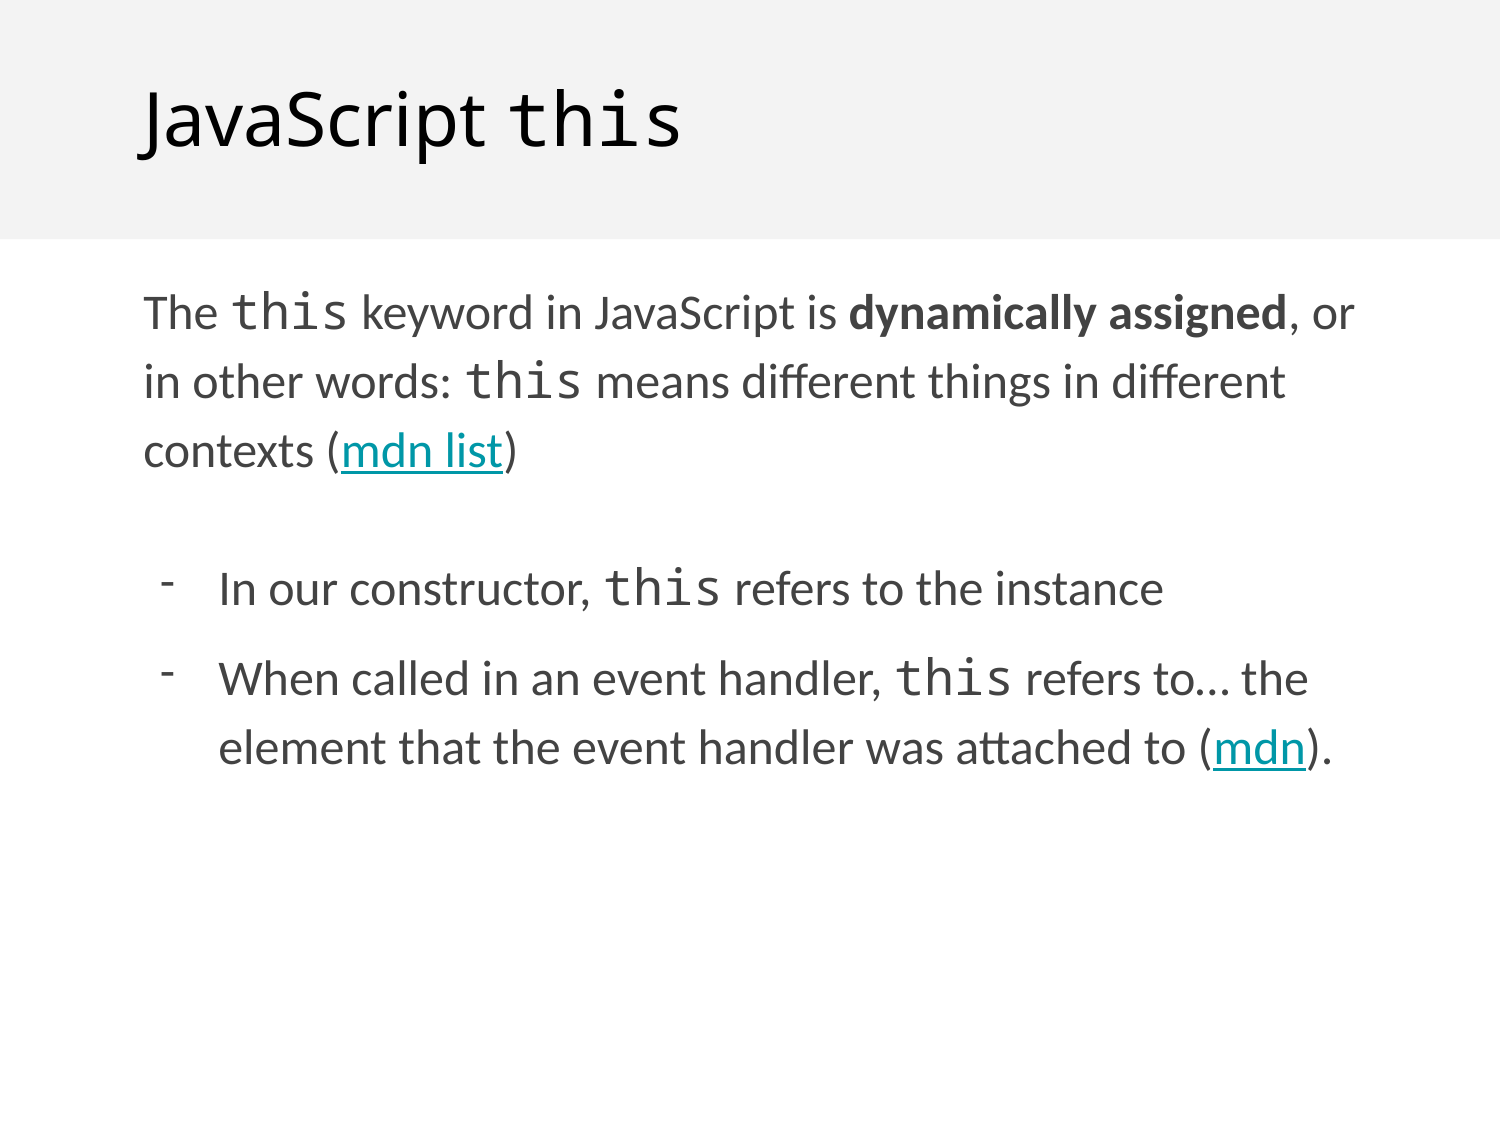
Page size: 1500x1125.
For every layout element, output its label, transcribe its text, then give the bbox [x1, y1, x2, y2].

title JavaScript this [128, 56, 1372, 183]
list The this keyword in JavaScript is dynamically assigned, or in other words: this means different things in different contexts (mdn list) In our constructor, this refers to the instance When called in an event handler, this refers to… the element that the event handler was attached to (mdn). [128, 255, 1372, 1004]
